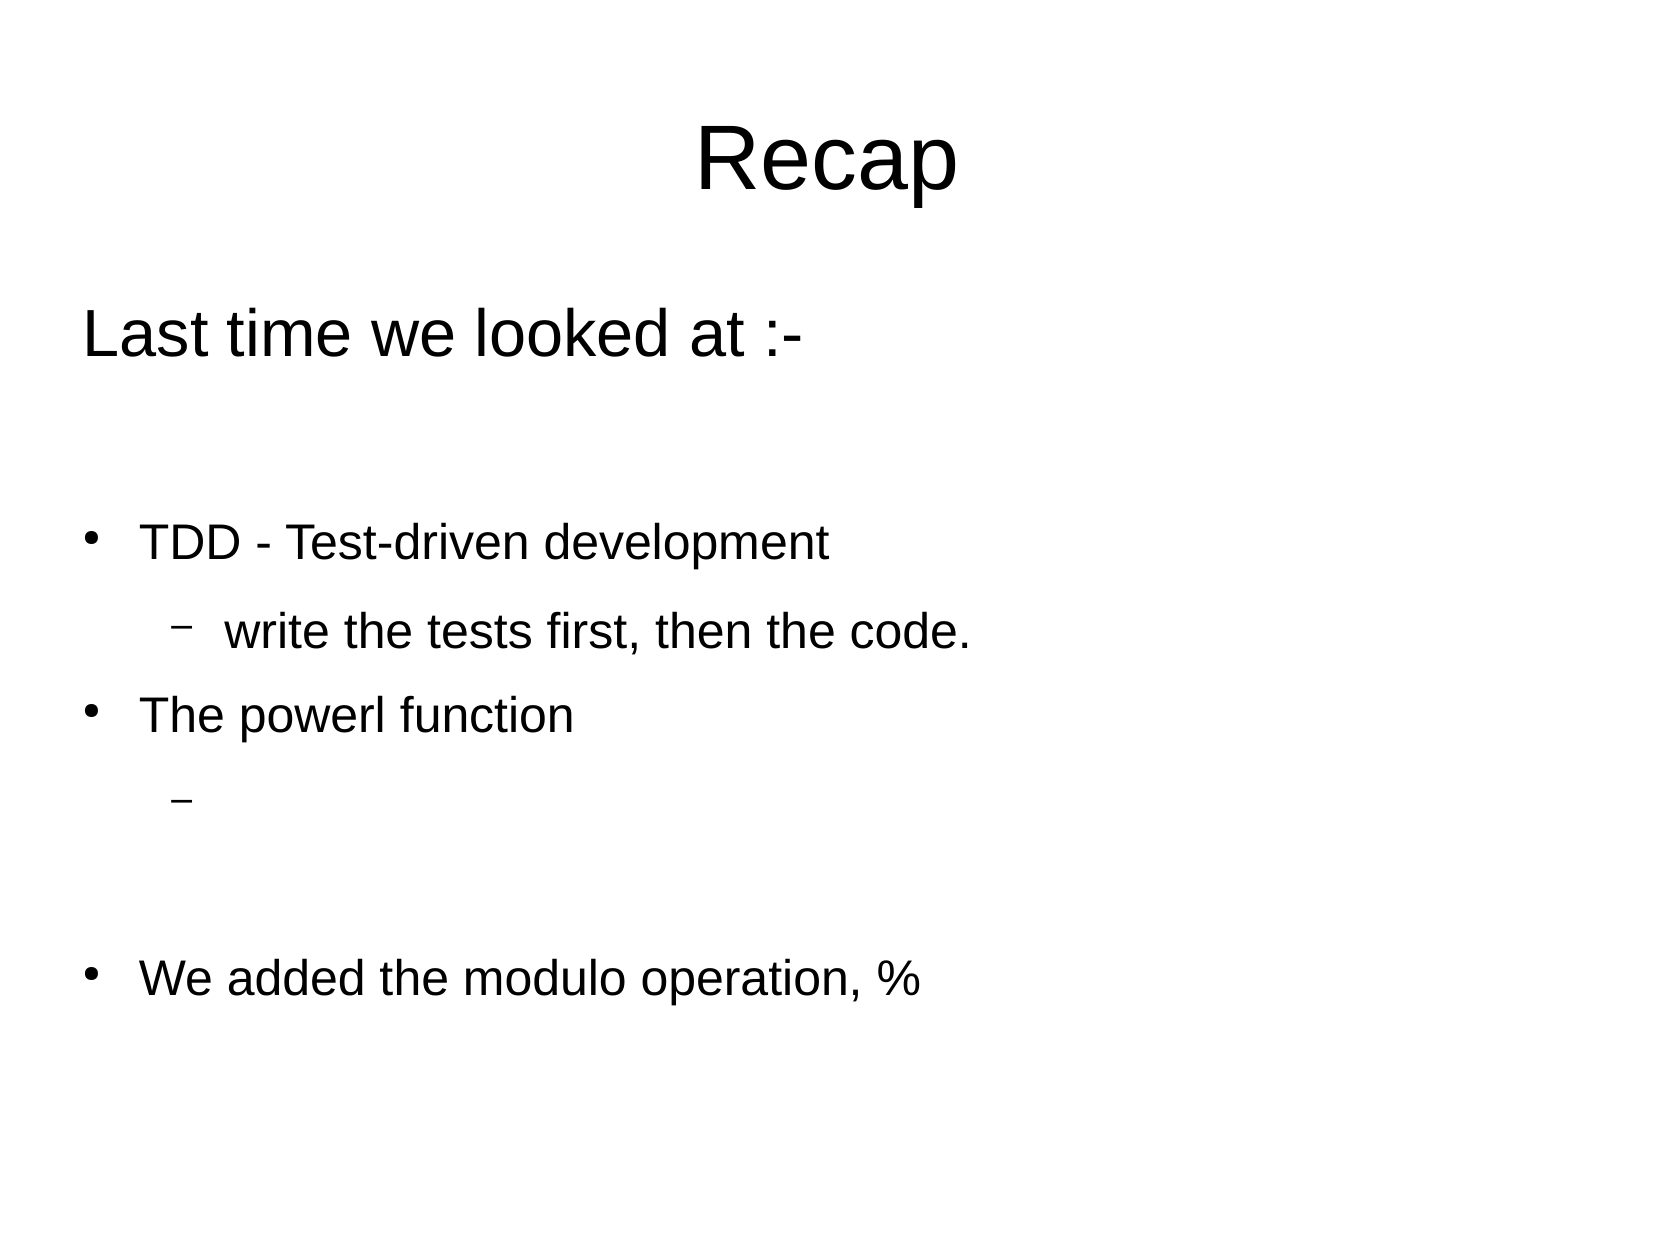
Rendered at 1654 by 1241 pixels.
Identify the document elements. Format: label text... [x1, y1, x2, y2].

list Last time we looked at :- TDD - Test-driven development write the tests first, then the code. The powerl function We added the modulo operation, % [82, 290, 1538, 1140]
title Recap [82, 49, 1571, 257]
